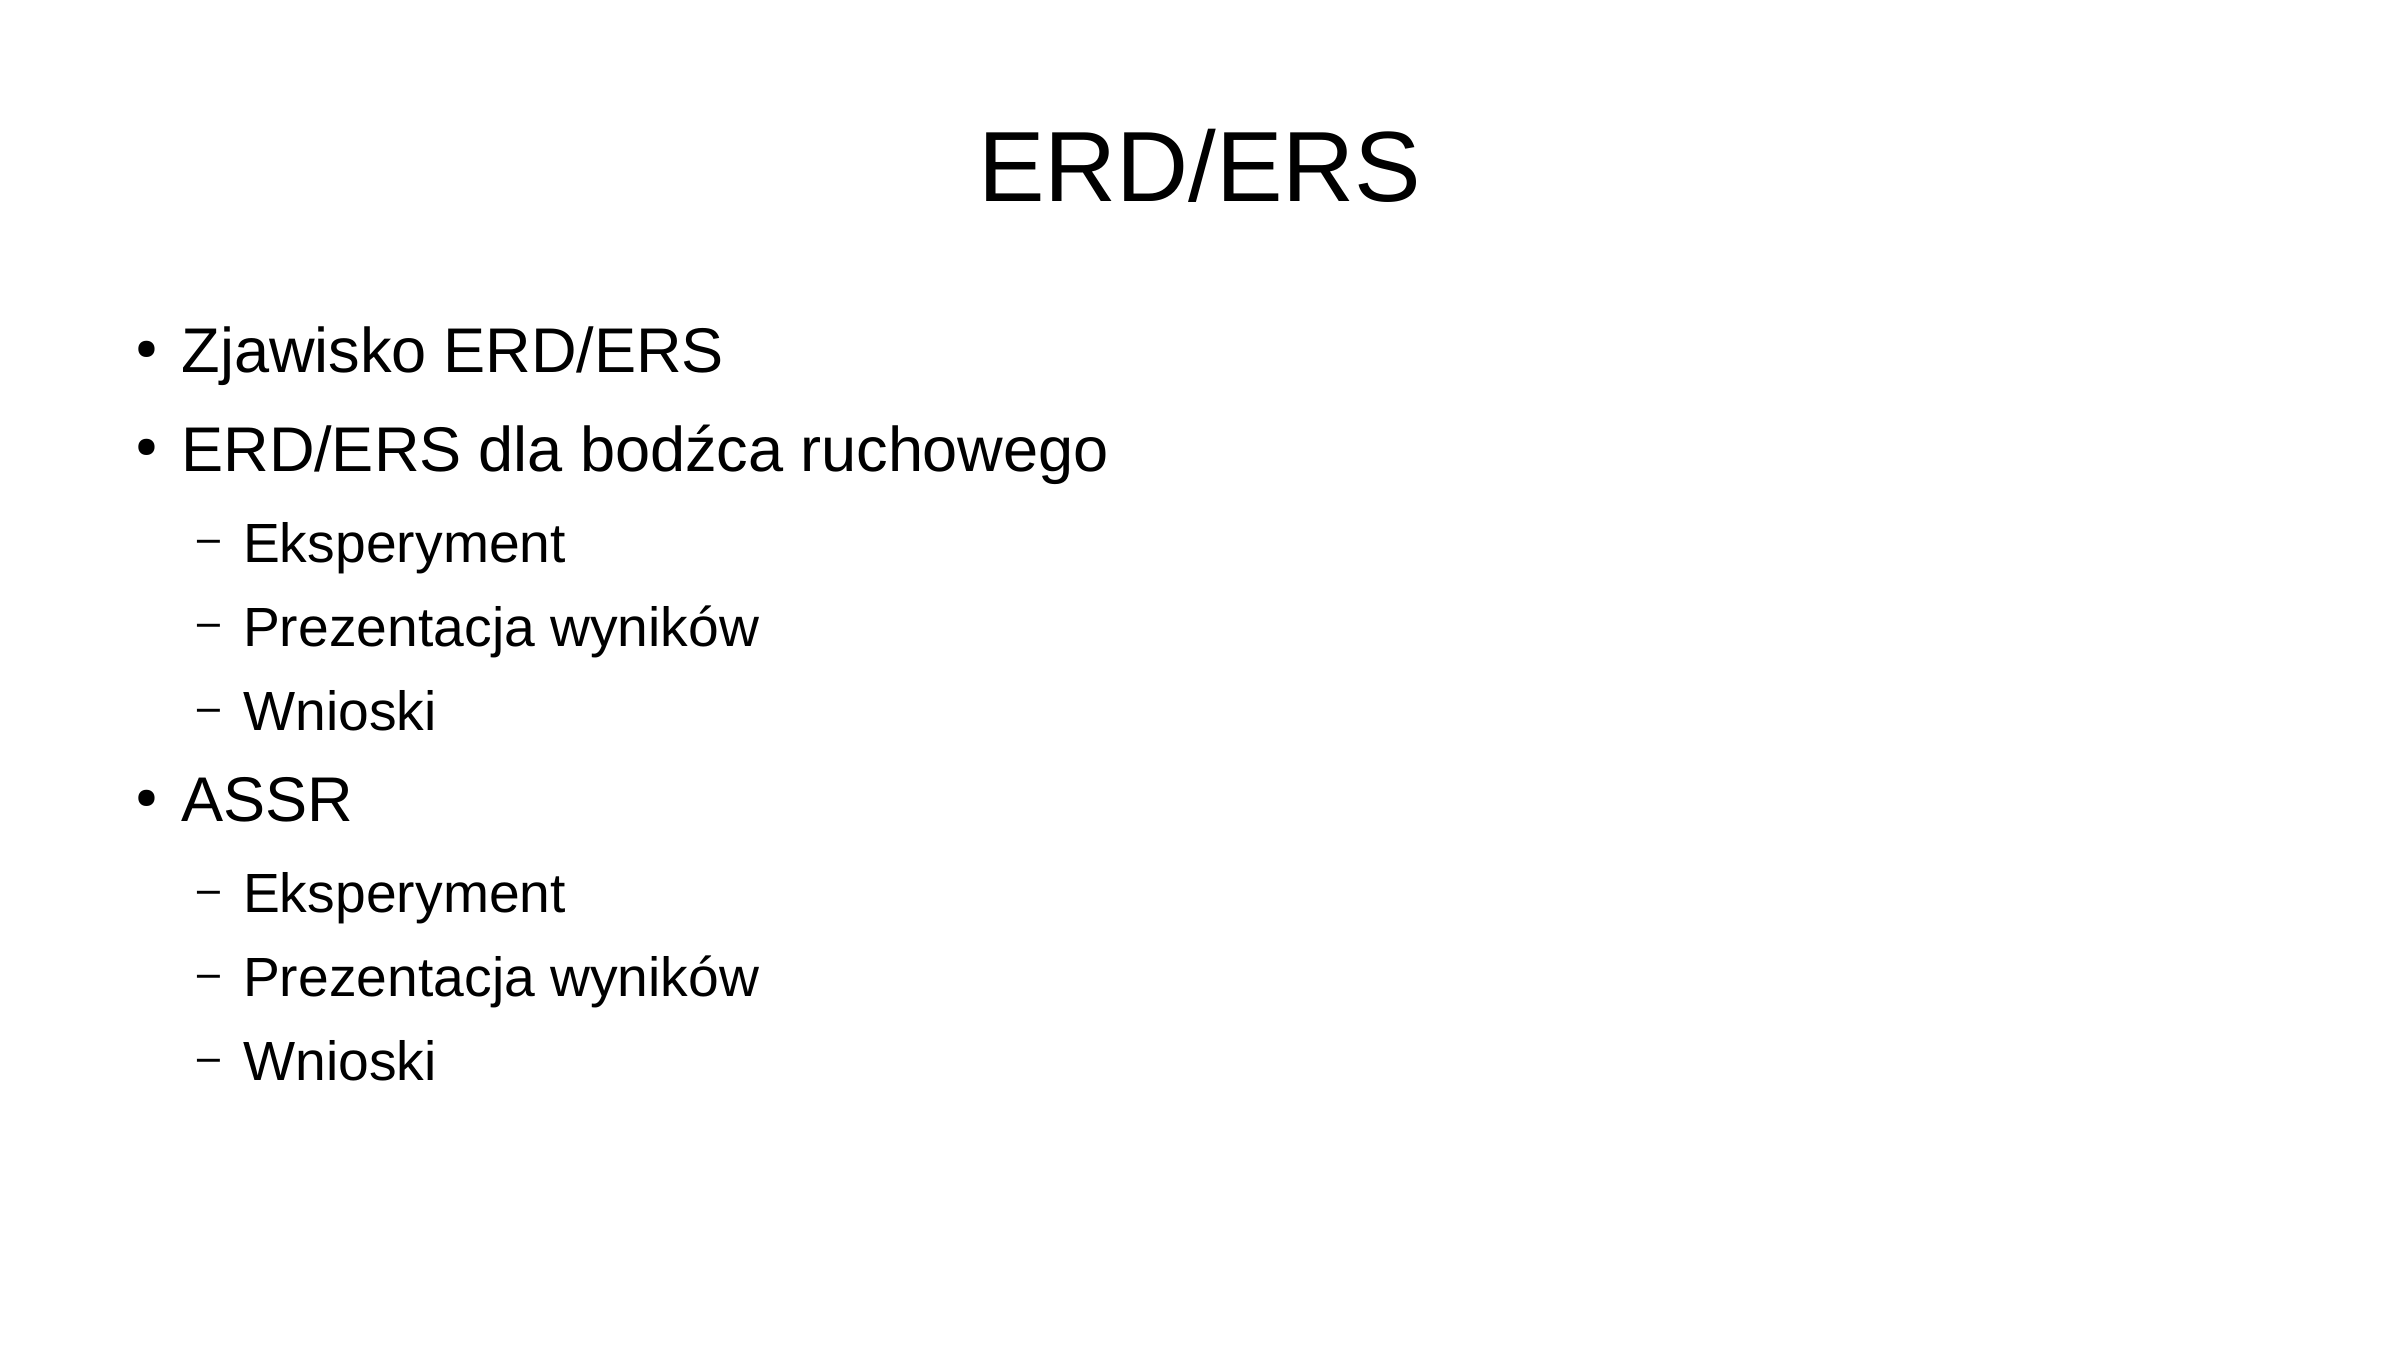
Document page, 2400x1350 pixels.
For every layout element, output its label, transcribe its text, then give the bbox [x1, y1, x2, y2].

list Zjawisko ERD/ERS ERD/ERS dla bodźca ruchowego Eksperyment Prezentacja wyników Wnioski ASSR Eksperyment Prezentacja wyników Wnioski [120, 315, 2232, 1099]
title ERD/ERS [120, 53, 2280, 280]
